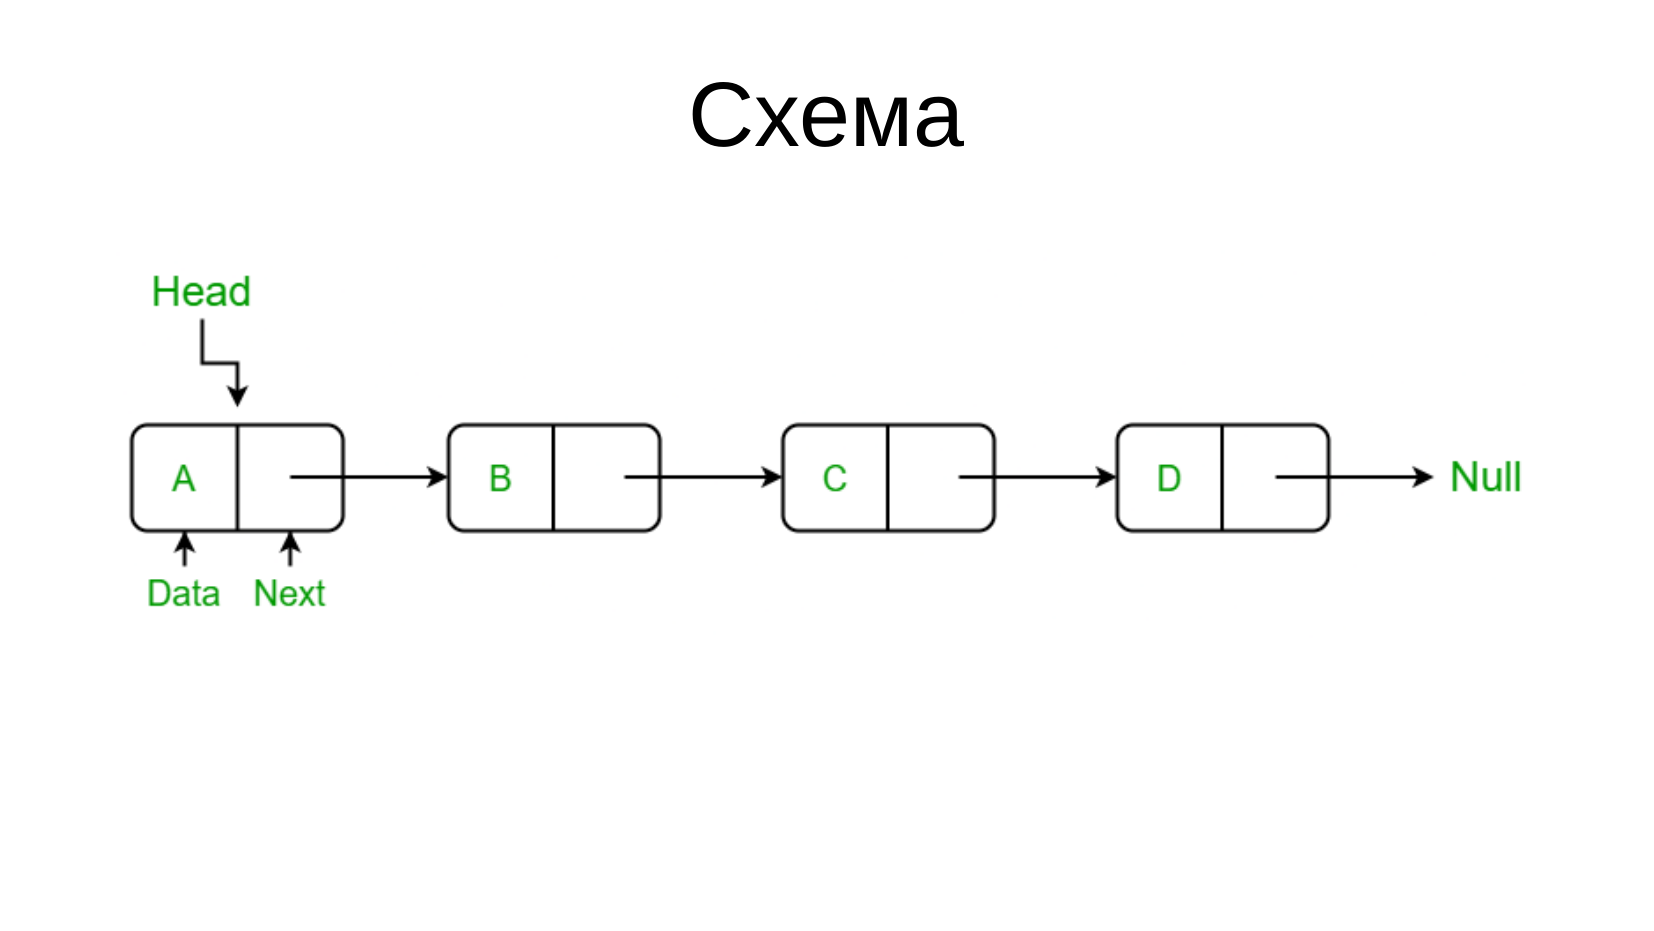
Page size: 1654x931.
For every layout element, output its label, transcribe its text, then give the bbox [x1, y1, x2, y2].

title Схема [82, 37, 1571, 193]
picture [112, 248, 1541, 638]
